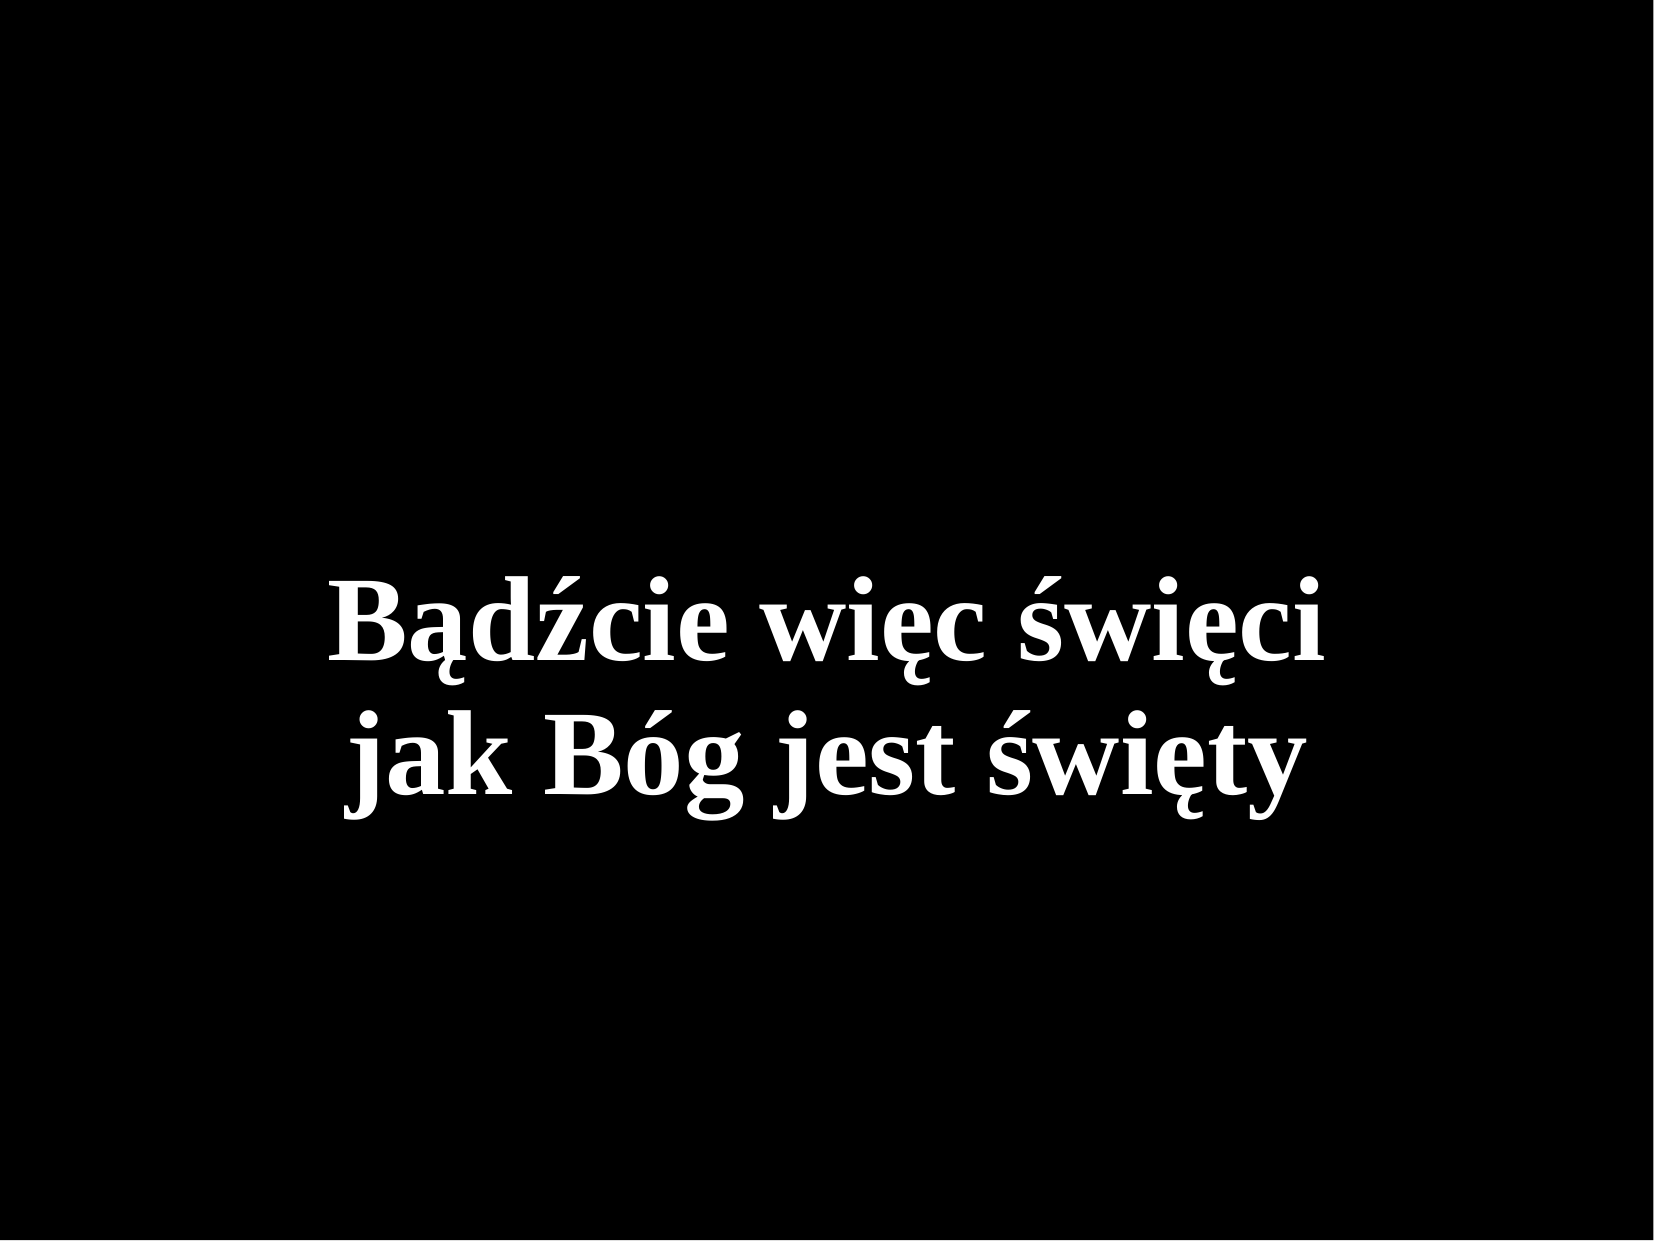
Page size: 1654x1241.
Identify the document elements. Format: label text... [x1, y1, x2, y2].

title Bądźcie więc święci jak Bóg jest święty [0, 0, 1654, 1241]
